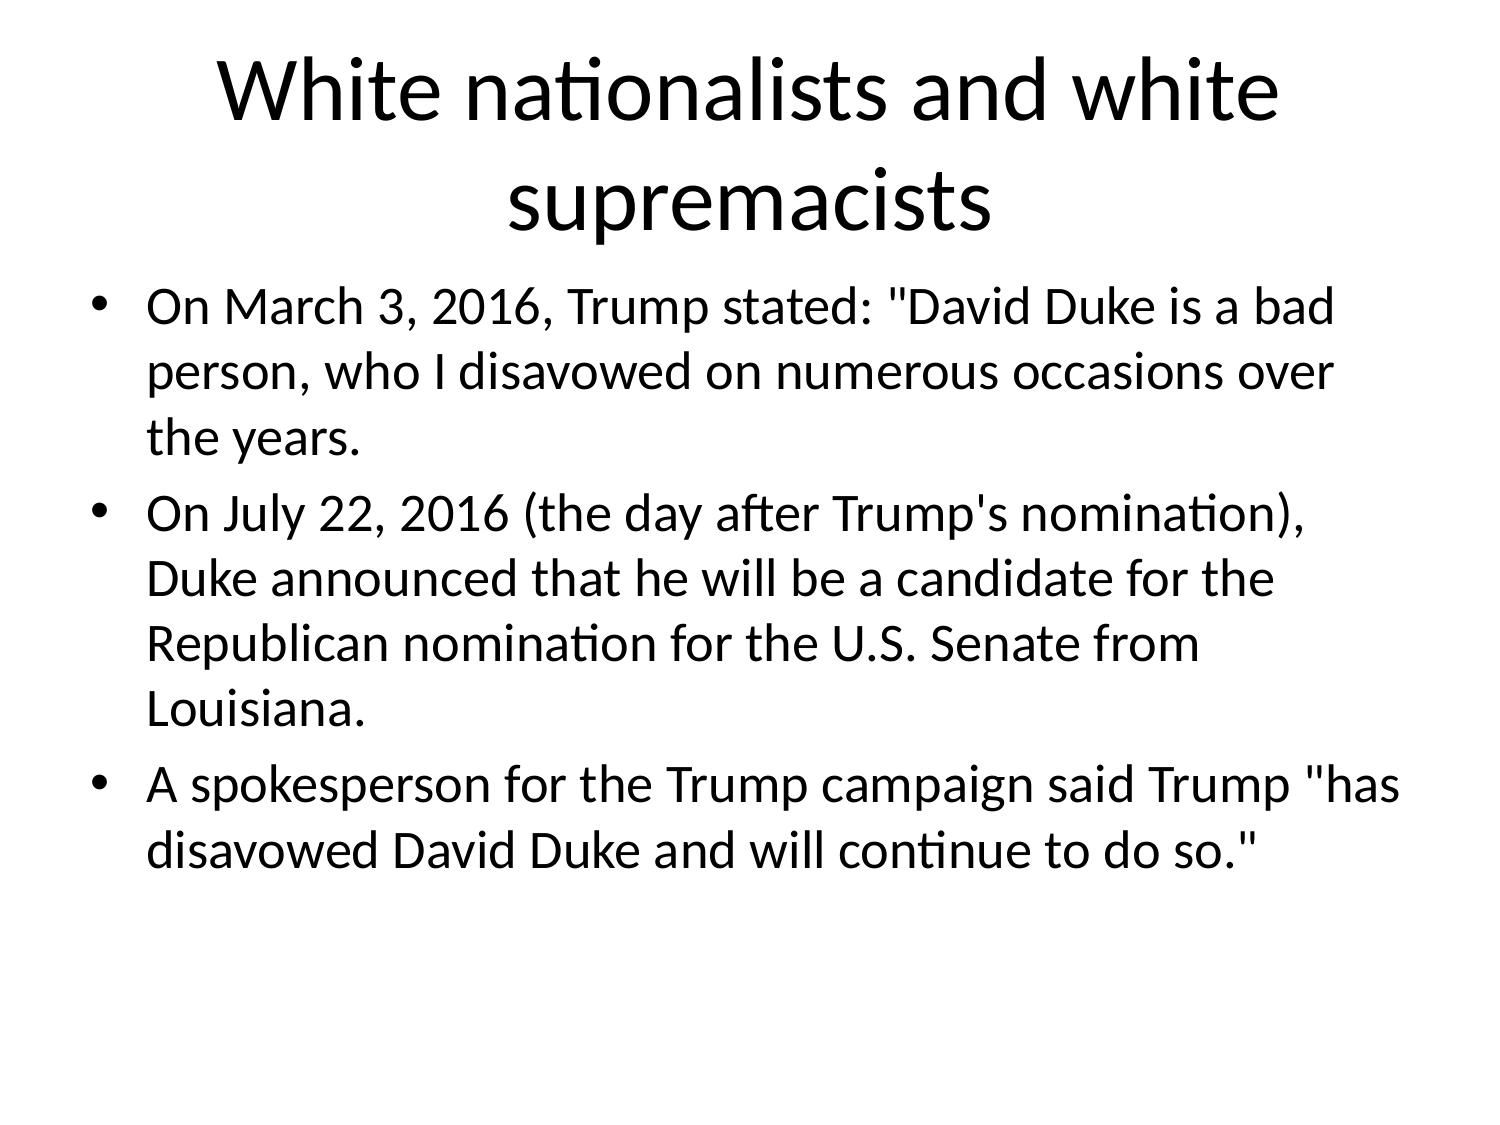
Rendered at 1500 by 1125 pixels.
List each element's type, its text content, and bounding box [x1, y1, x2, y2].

title White nationalists and white supremacists [75, 45, 1425, 233]
list On March 3, 2016, Trump stated: "David Duke is a bad person, who I disavowed on numerous occasions over the years. On July 22, 2016 (the day after Trump's nomination), Duke announced that he will be a candidate for the Republican nomination for the U.S. Senate from Louisiana. A spokesperson for the Trump campaign said Trump "has disavowed David Duke and will continue to do so." [75, 262, 1425, 1005]
